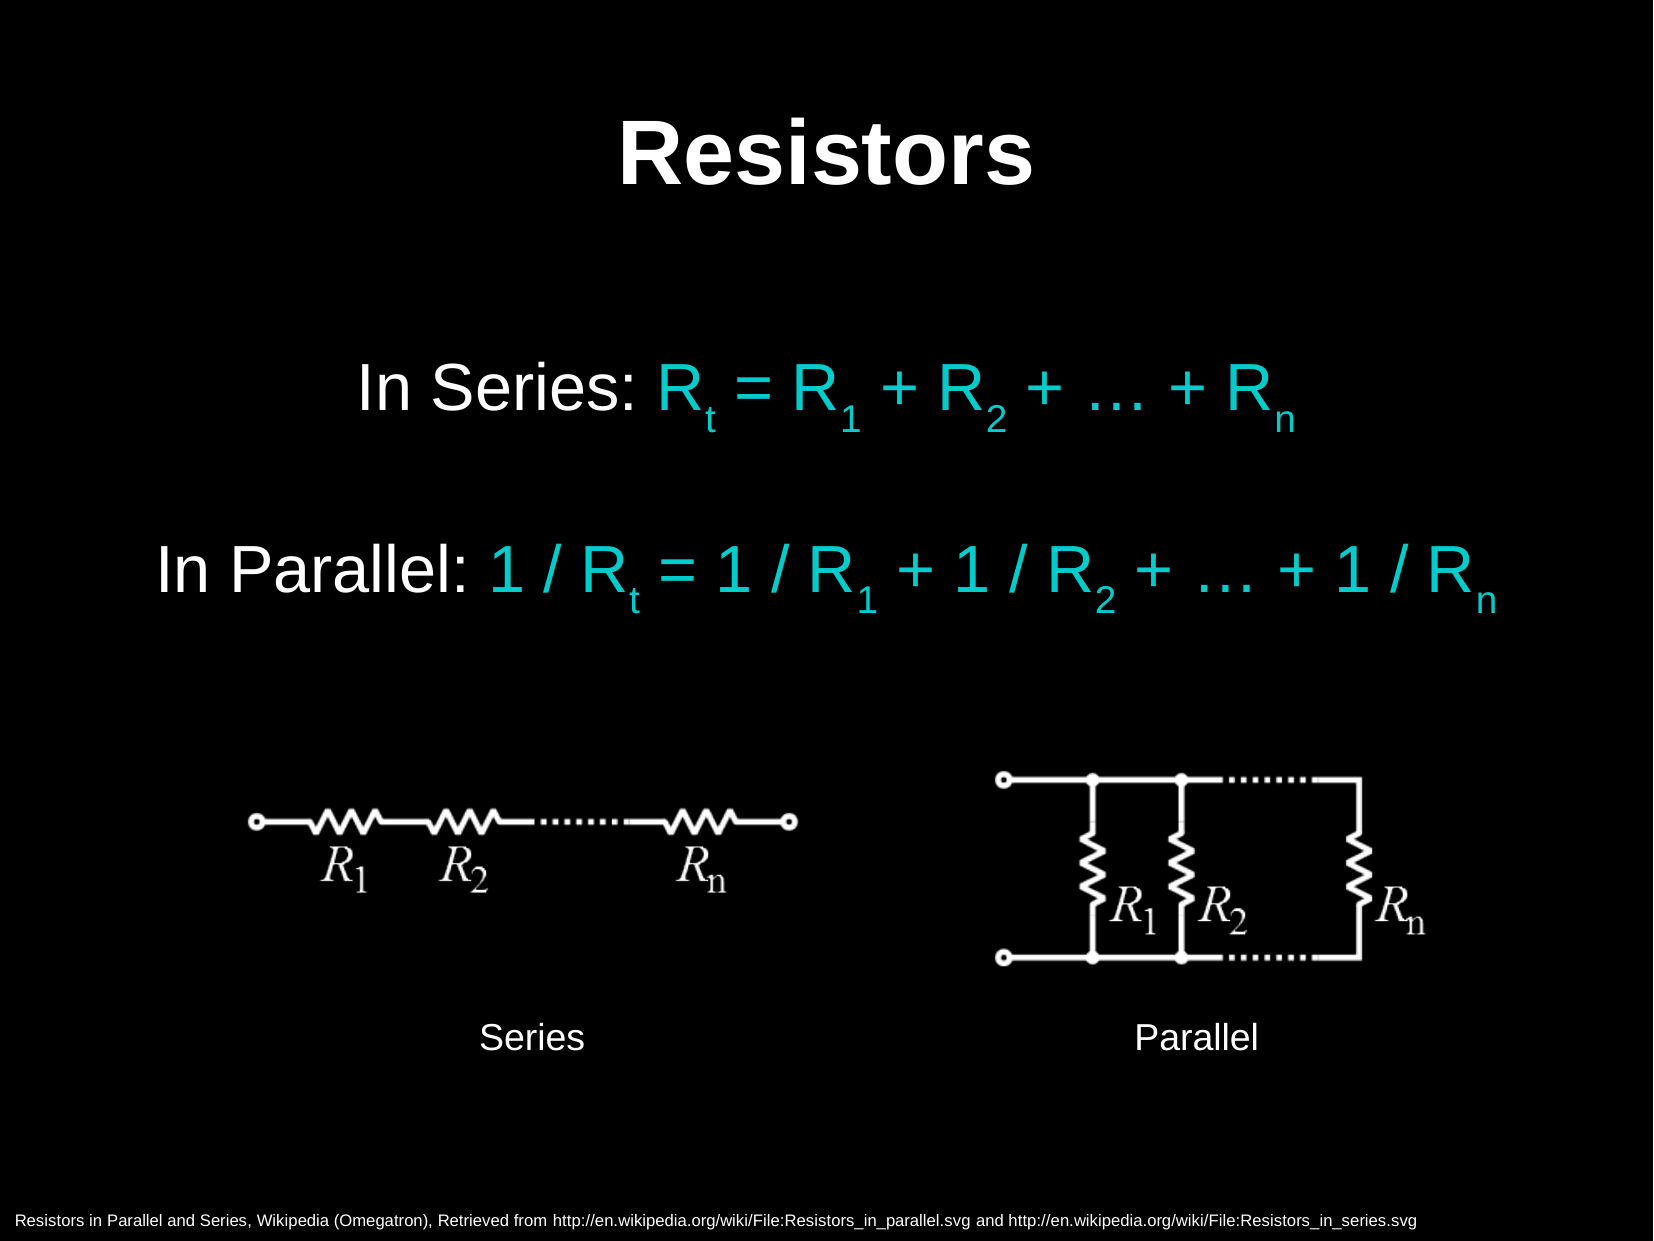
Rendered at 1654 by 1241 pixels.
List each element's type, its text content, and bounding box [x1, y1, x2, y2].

text_box Resistors in Parallel and Series, Wikipedia (Omegatron), Retrieved from http://en.wikipedia.org/wiki/File:Resistors_in_parallel.svg and http://en.wikipedia.org/wiki/File:Resistors_in_series.svg [0, 1203, 1542, 1238]
subtitle In Series: Rt = R1 + R2 + … + Rn In Parallel: 1 / Rt = 1 / R1 + 1 / R2 + … + 1 / Rn [82, 266, 1571, 707]
picture [945, 721, 1448, 1017]
title Resistors [82, 49, 1571, 257]
picture [198, 763, 849, 940]
text_box Series [464, 1009, 601, 1067]
text_box Parallel [1119, 1008, 1275, 1066]
